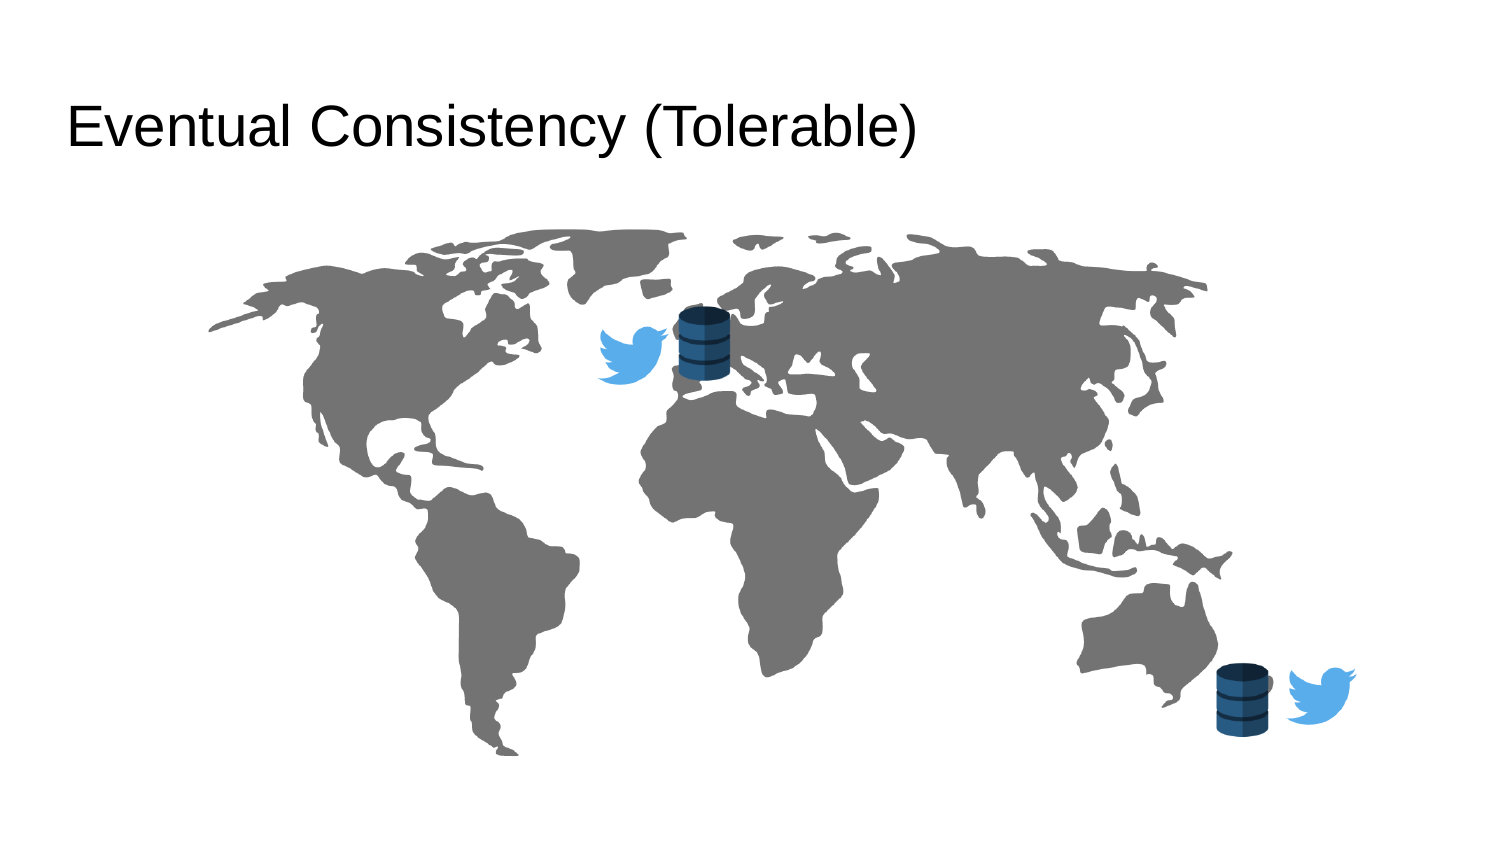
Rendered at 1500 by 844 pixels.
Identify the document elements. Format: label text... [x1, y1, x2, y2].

title Eventual Consistency (Tolerable) [51, 72, 1449, 167]
picture [181, 181, 1357, 809]
